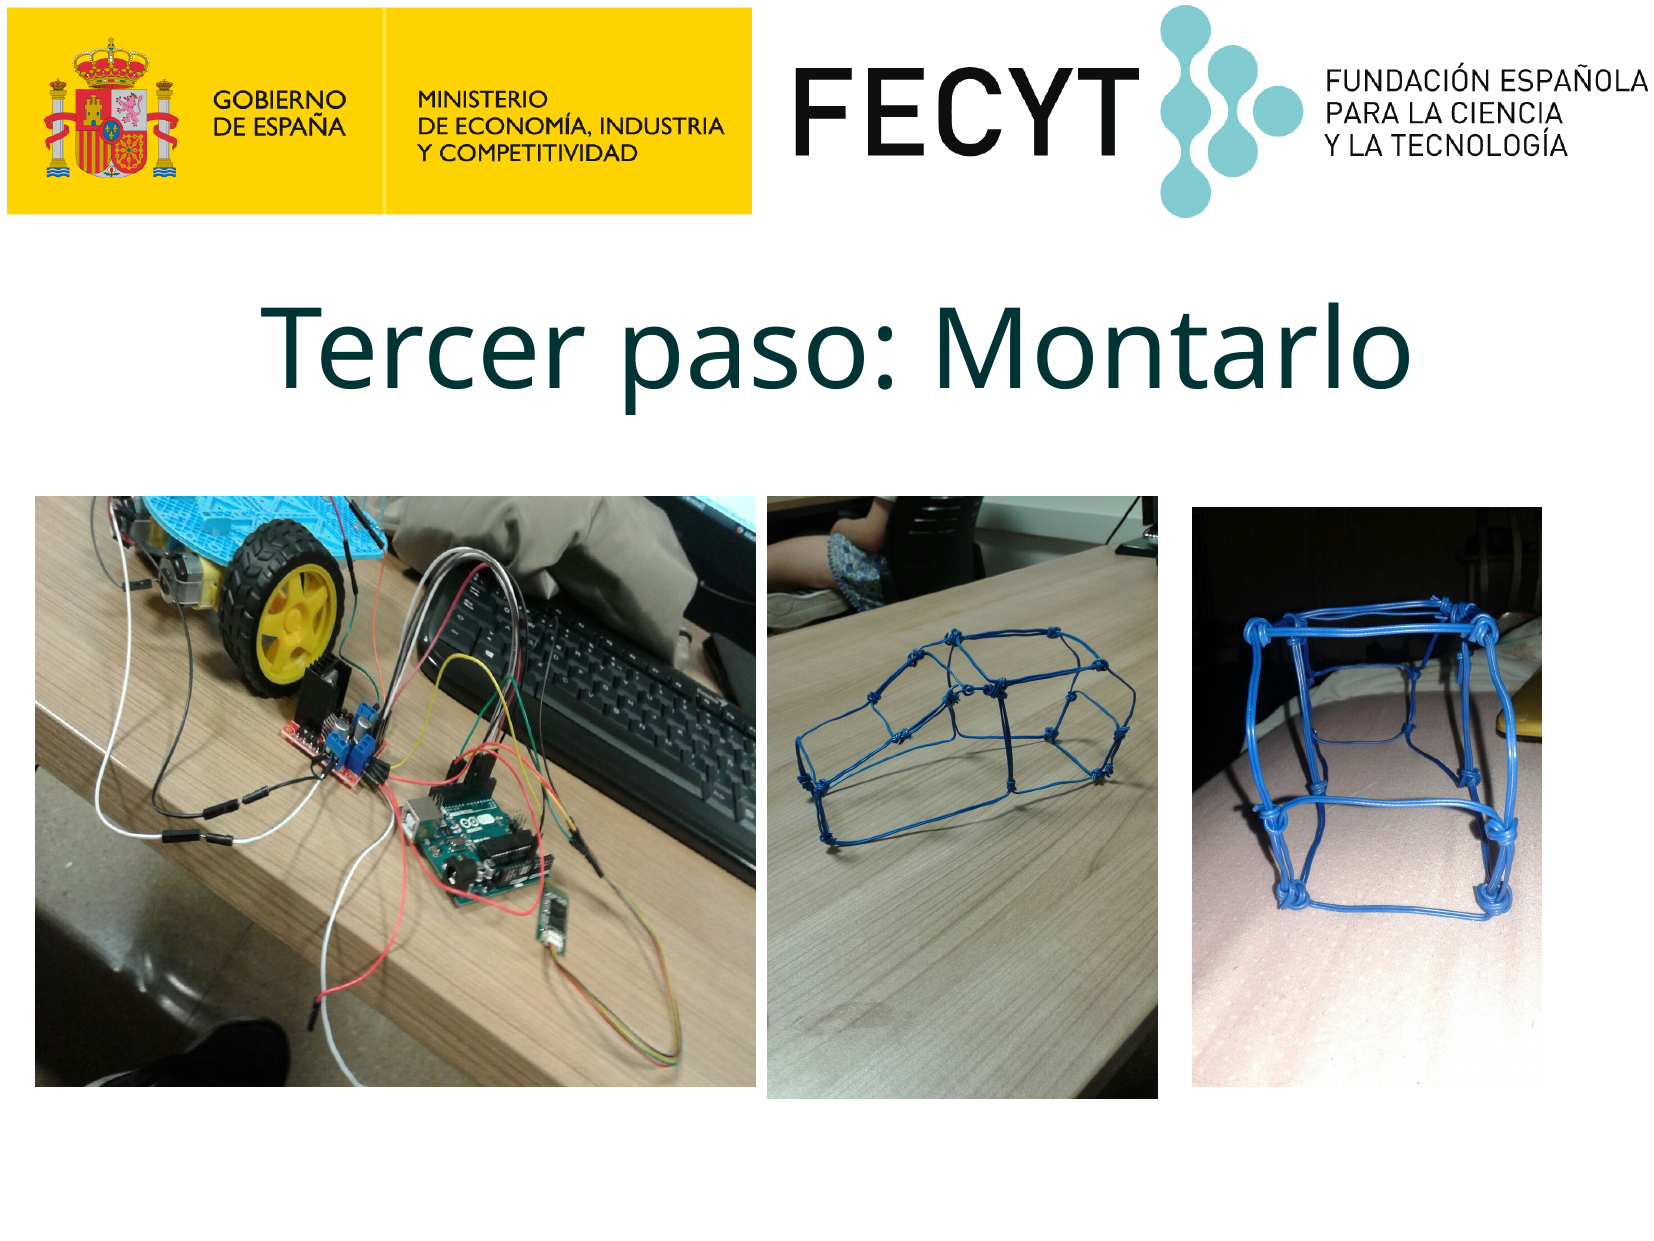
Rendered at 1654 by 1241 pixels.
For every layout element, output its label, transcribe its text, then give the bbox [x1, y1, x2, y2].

picture [35, 496, 756, 1087]
title Tercer paso: Montarlo [94, 241, 1583, 449]
picture [767, 496, 1158, 1099]
picture [1192, 507, 1542, 1087]
picture [0, 0, 1654, 225]
